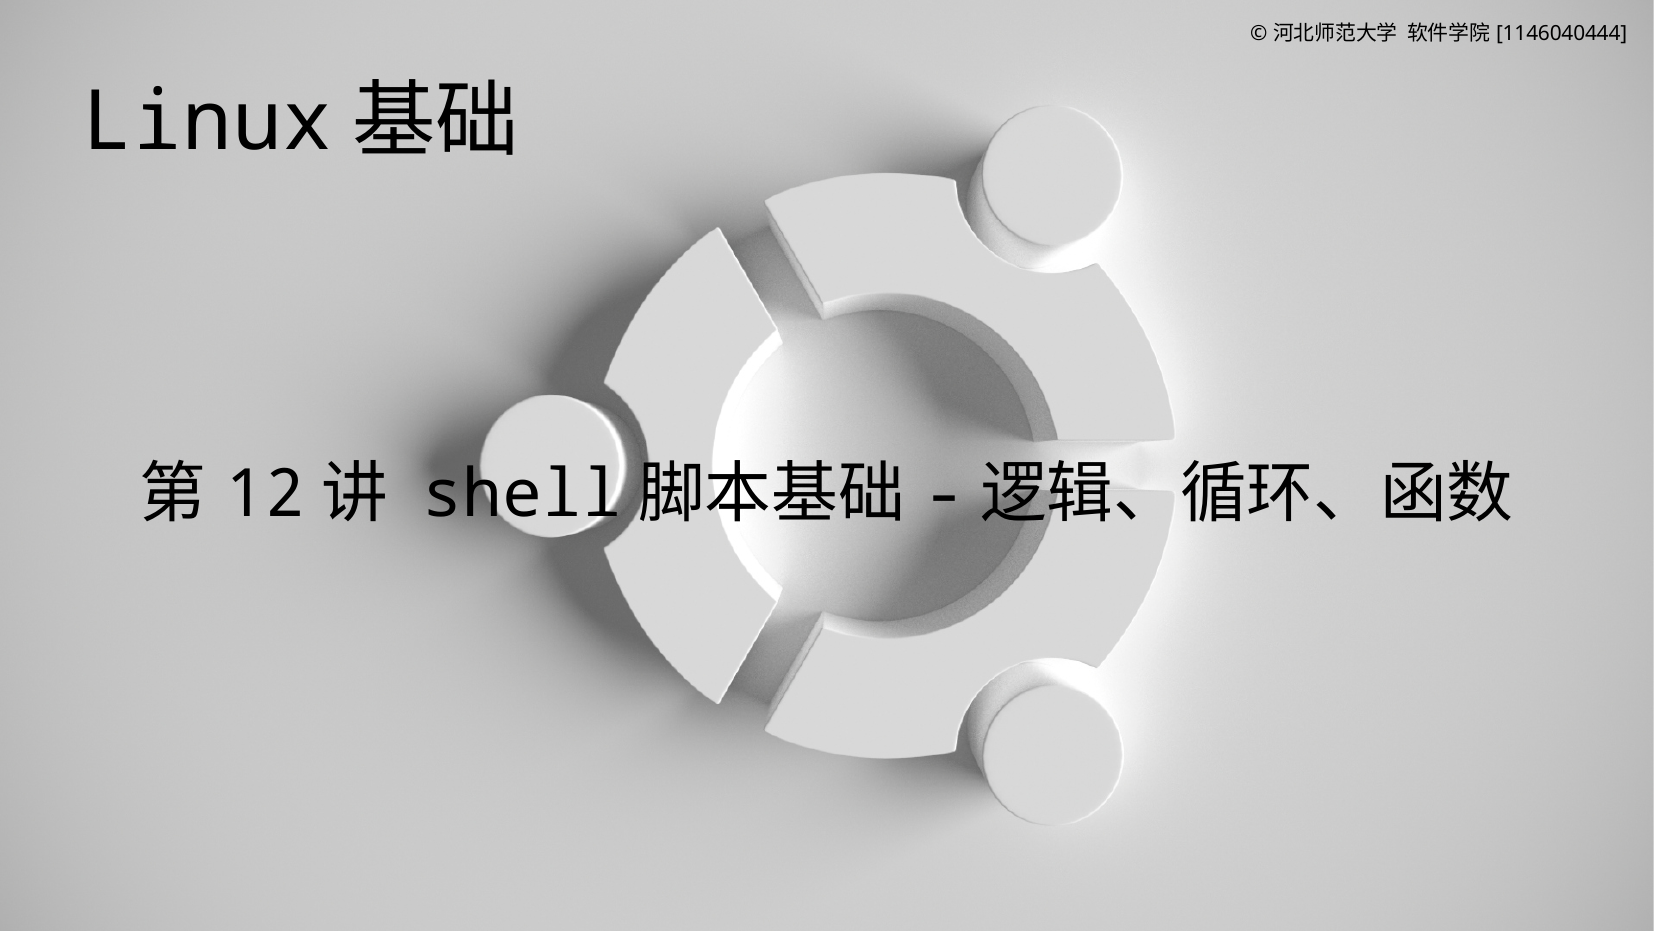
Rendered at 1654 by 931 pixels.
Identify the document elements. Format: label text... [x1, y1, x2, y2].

title Linux基础 [82, 37, 1571, 189]
picture [0, 0, 1654, 931]
subtitle 第12讲 shell脚本基础-逻辑、循环、函数 [82, 217, 1571, 758]
